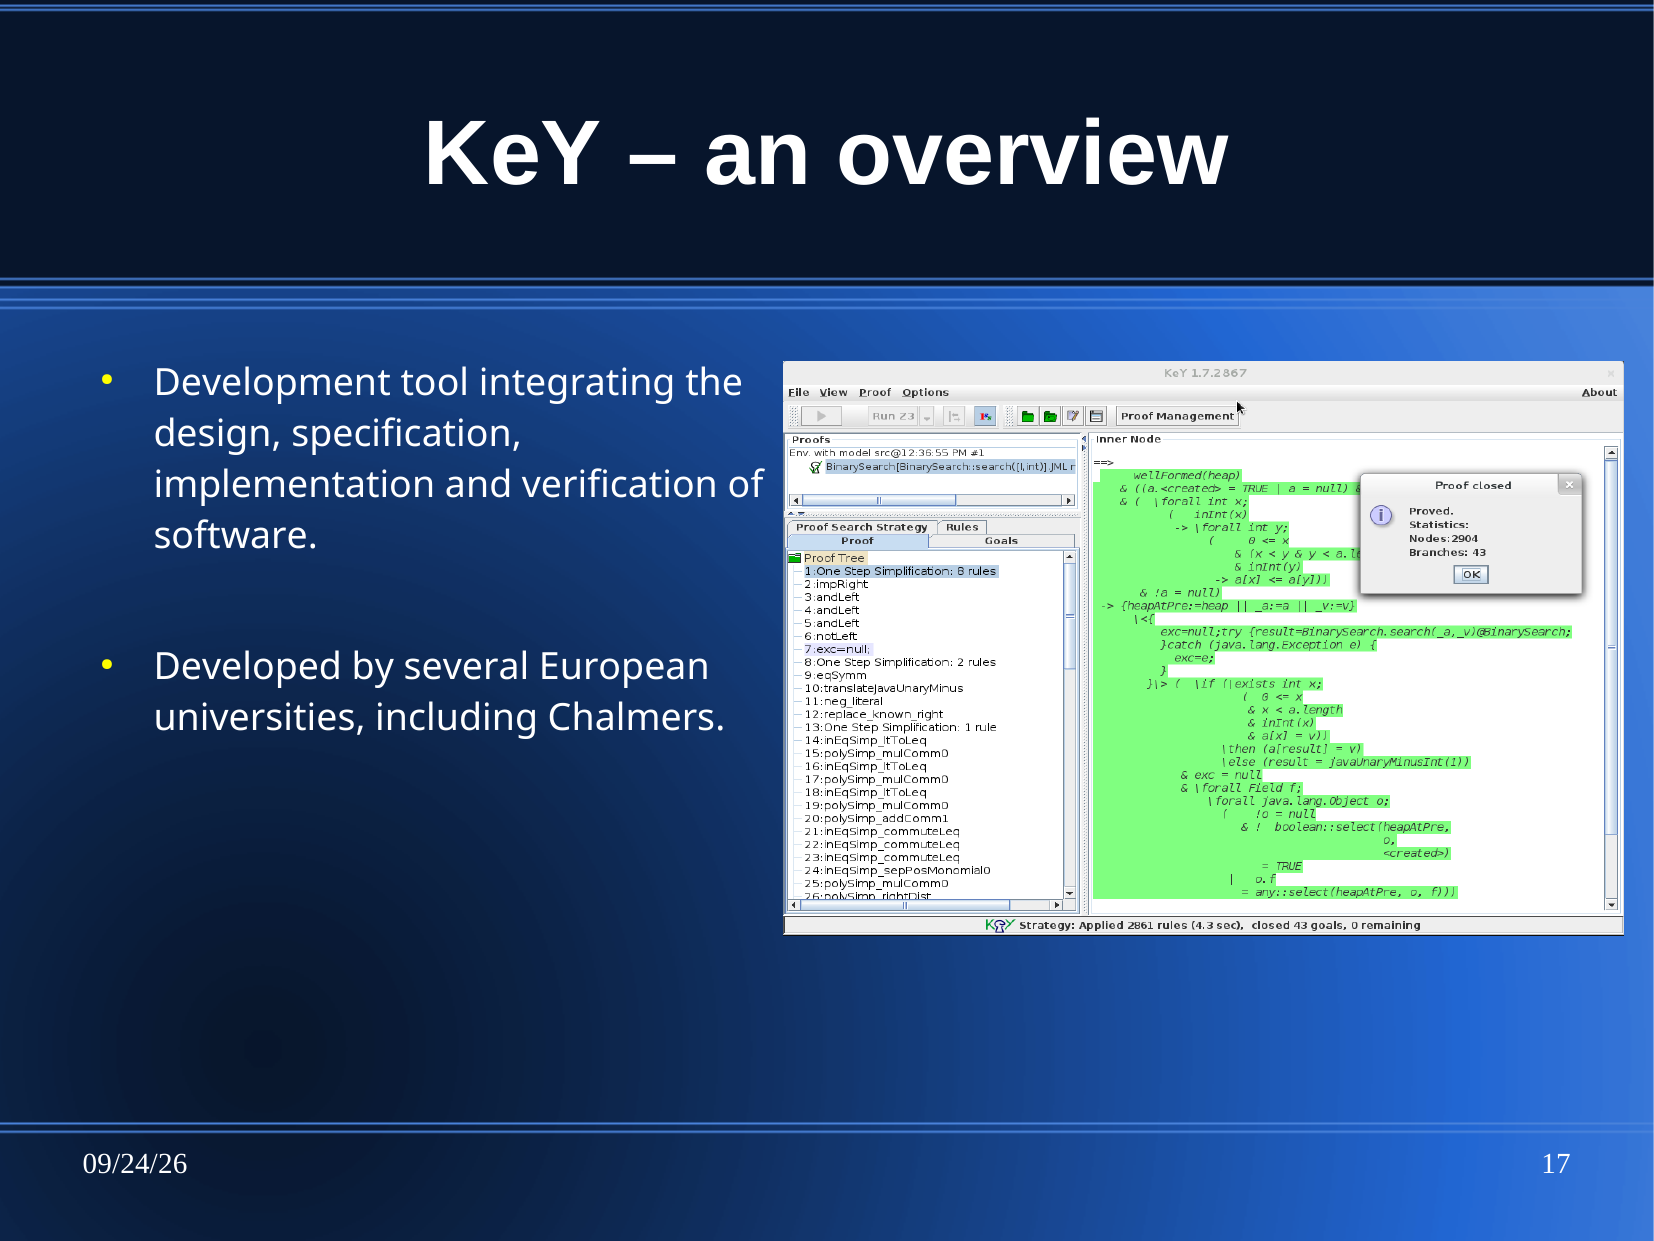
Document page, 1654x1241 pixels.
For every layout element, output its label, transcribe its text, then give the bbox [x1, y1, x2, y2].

picture [0, 0, 1654, 1241]
list Development tool integrating the design, specification, implementation and verification of software. Developed by several European universities, including Chalmers. [82, 355, 766, 1075]
title KeY – an overview [82, 49, 1571, 257]
